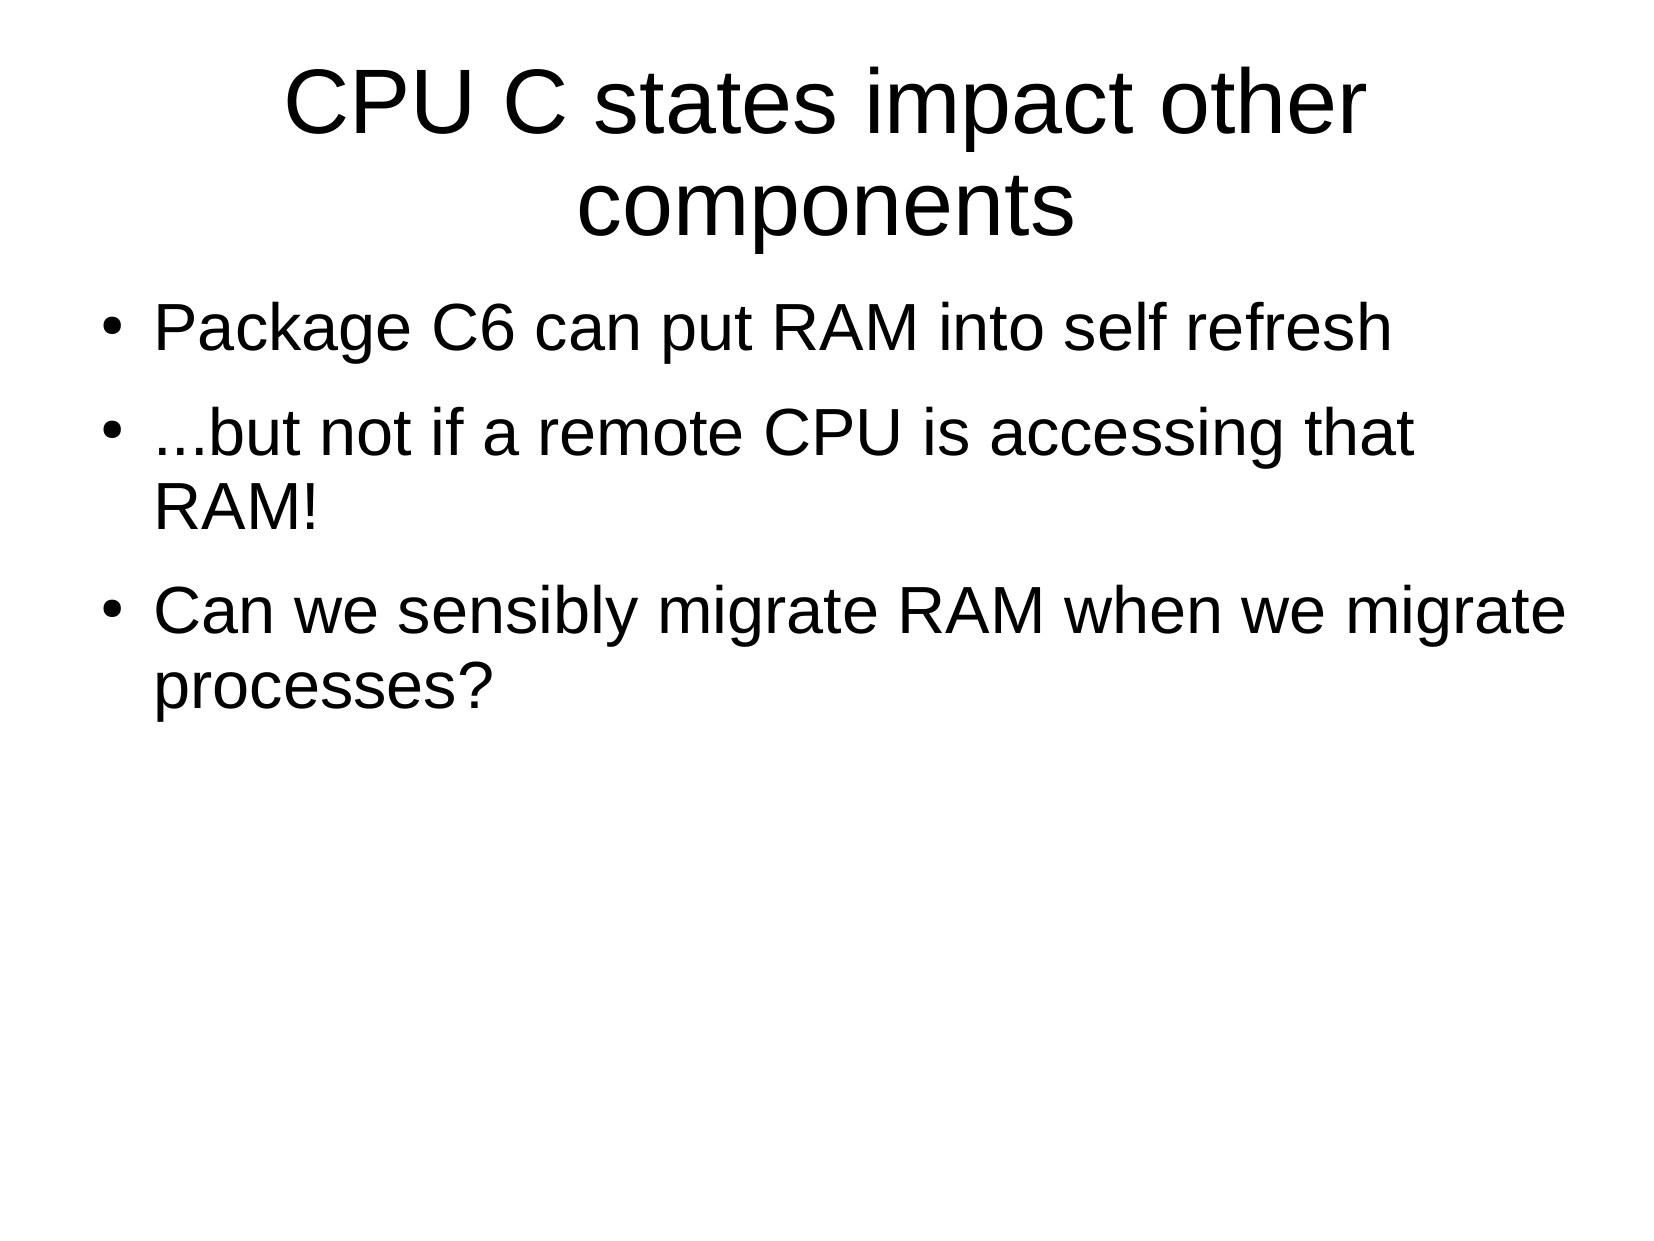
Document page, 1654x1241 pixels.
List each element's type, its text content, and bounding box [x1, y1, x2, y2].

title CPU C states impact other components [82, 49, 1571, 257]
list Package C6 can put RAM into self refresh ...but not if a remote CPU is accessing that RAM! Can we sensibly migrate RAM when we migrate processes? [82, 290, 1571, 1109]
